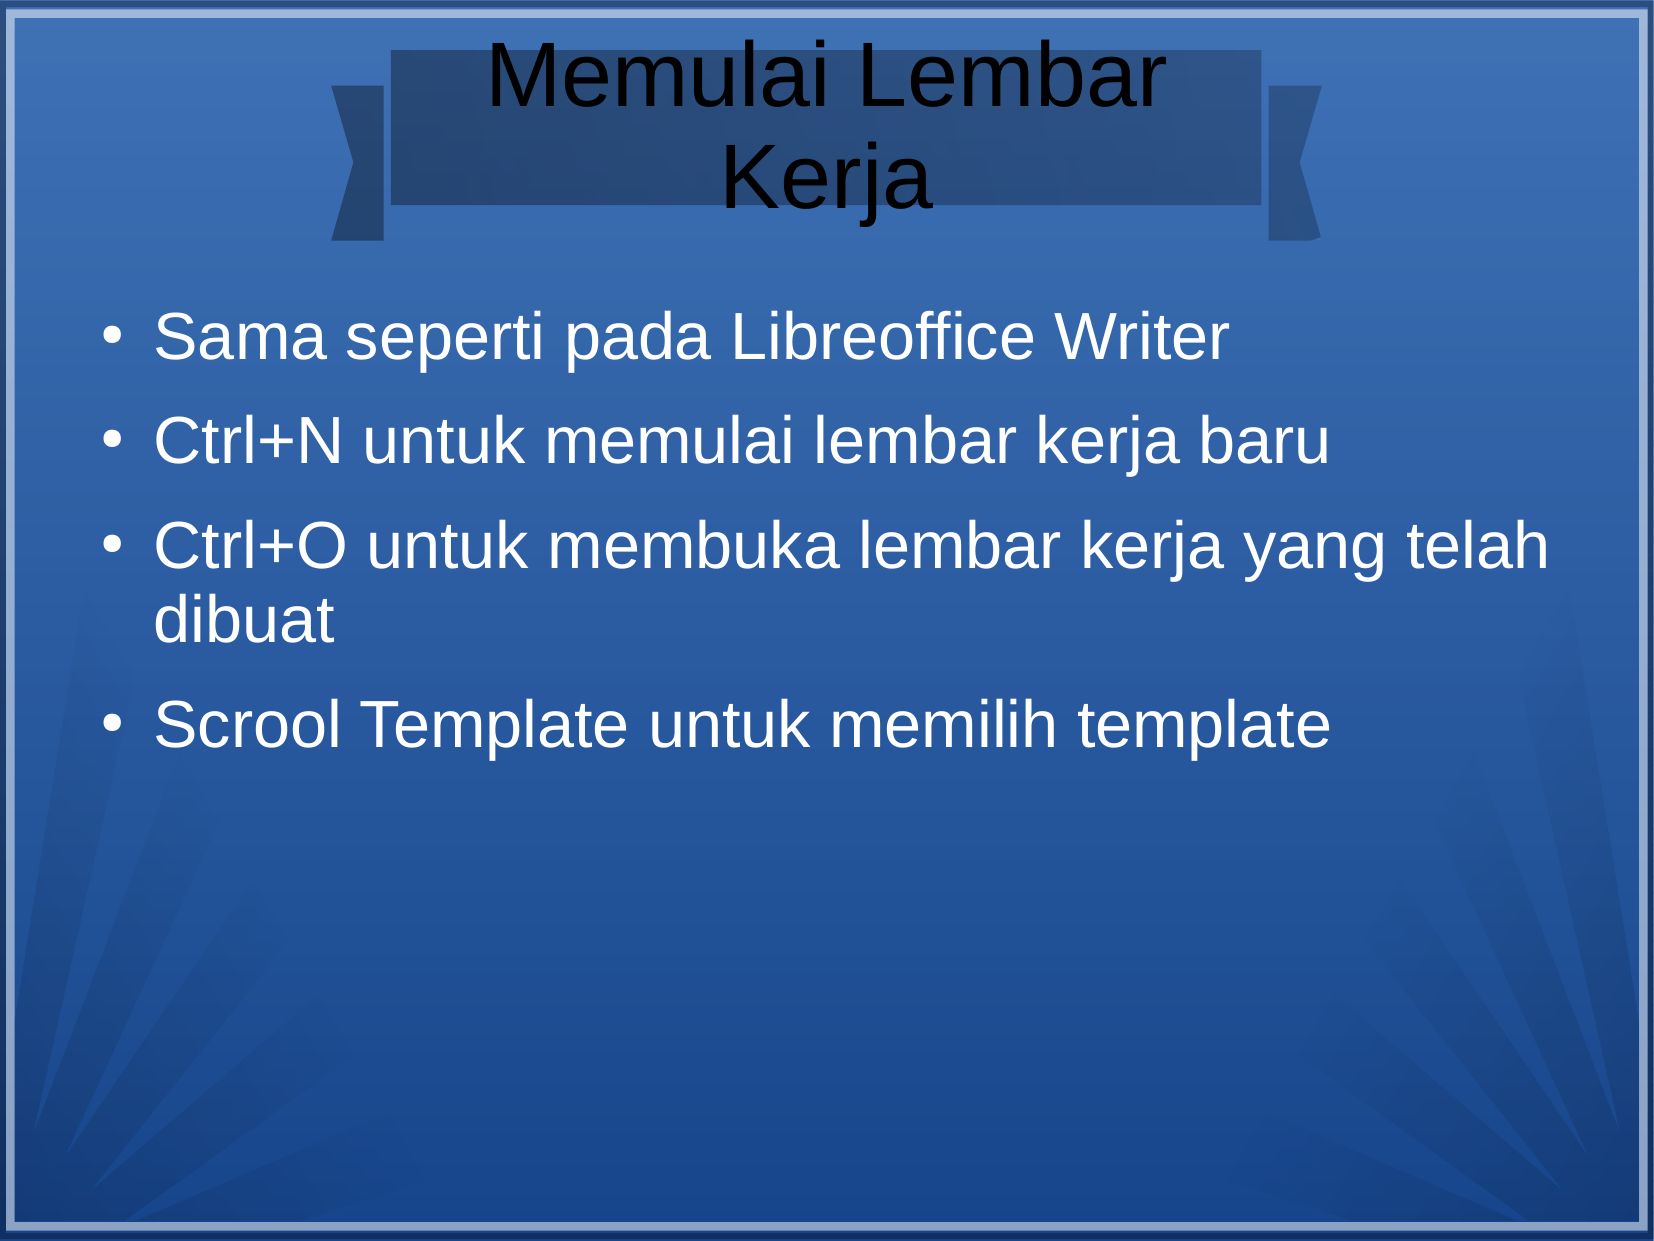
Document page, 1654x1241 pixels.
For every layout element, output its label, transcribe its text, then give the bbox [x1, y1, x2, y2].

list Sama seperti pada Libreoffice Writer Ctrl+N untuk memulai lembar kerja baru Ctrl+O untuk membuka lembar kerja yang telah dibuat Scrool Template untuk memilih template [82, 299, 1571, 1241]
title Memulai Lembar Kerja [389, 23, 1264, 229]
